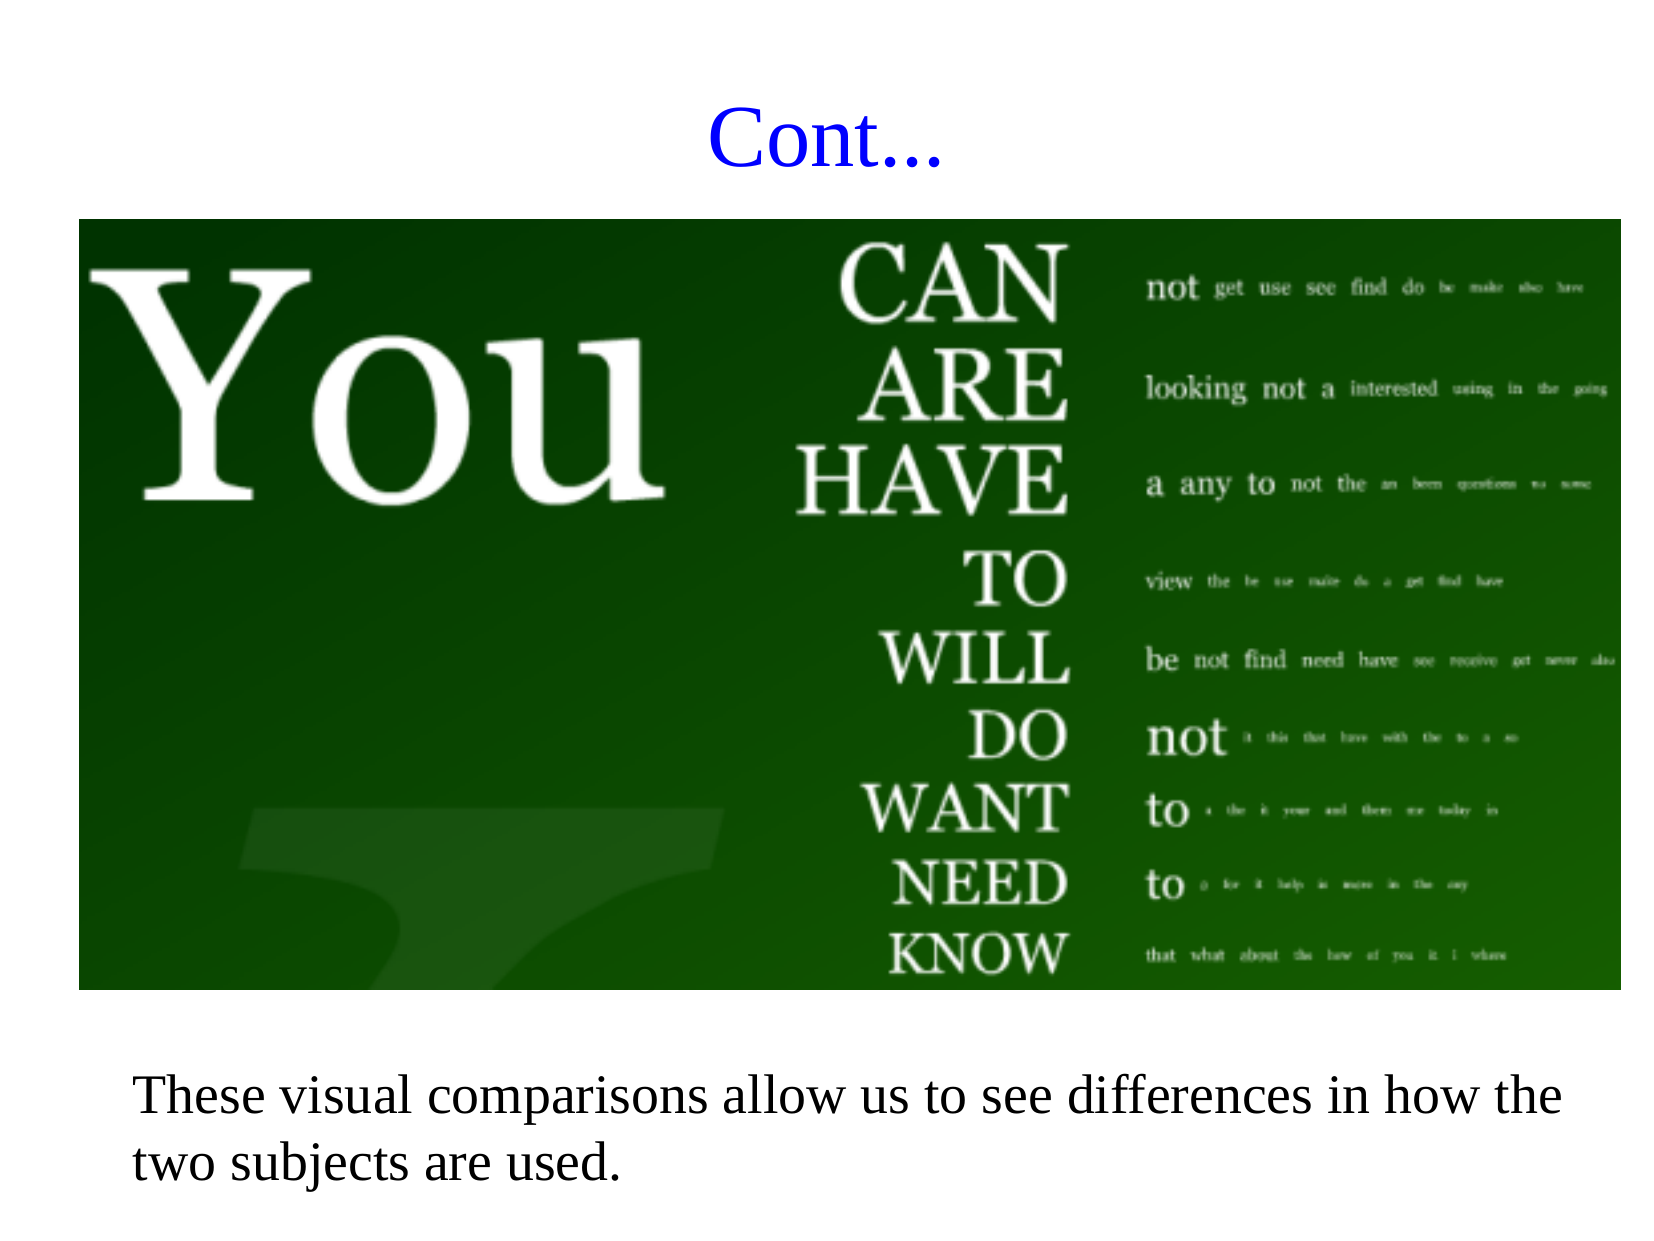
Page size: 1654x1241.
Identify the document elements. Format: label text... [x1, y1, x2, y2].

text_box These visual comparisons allow us to see differences in how the two subjects are used. [64, 1050, 1621, 1201]
title Cont... [124, 41, 1530, 219]
picture [79, 219, 1621, 991]
